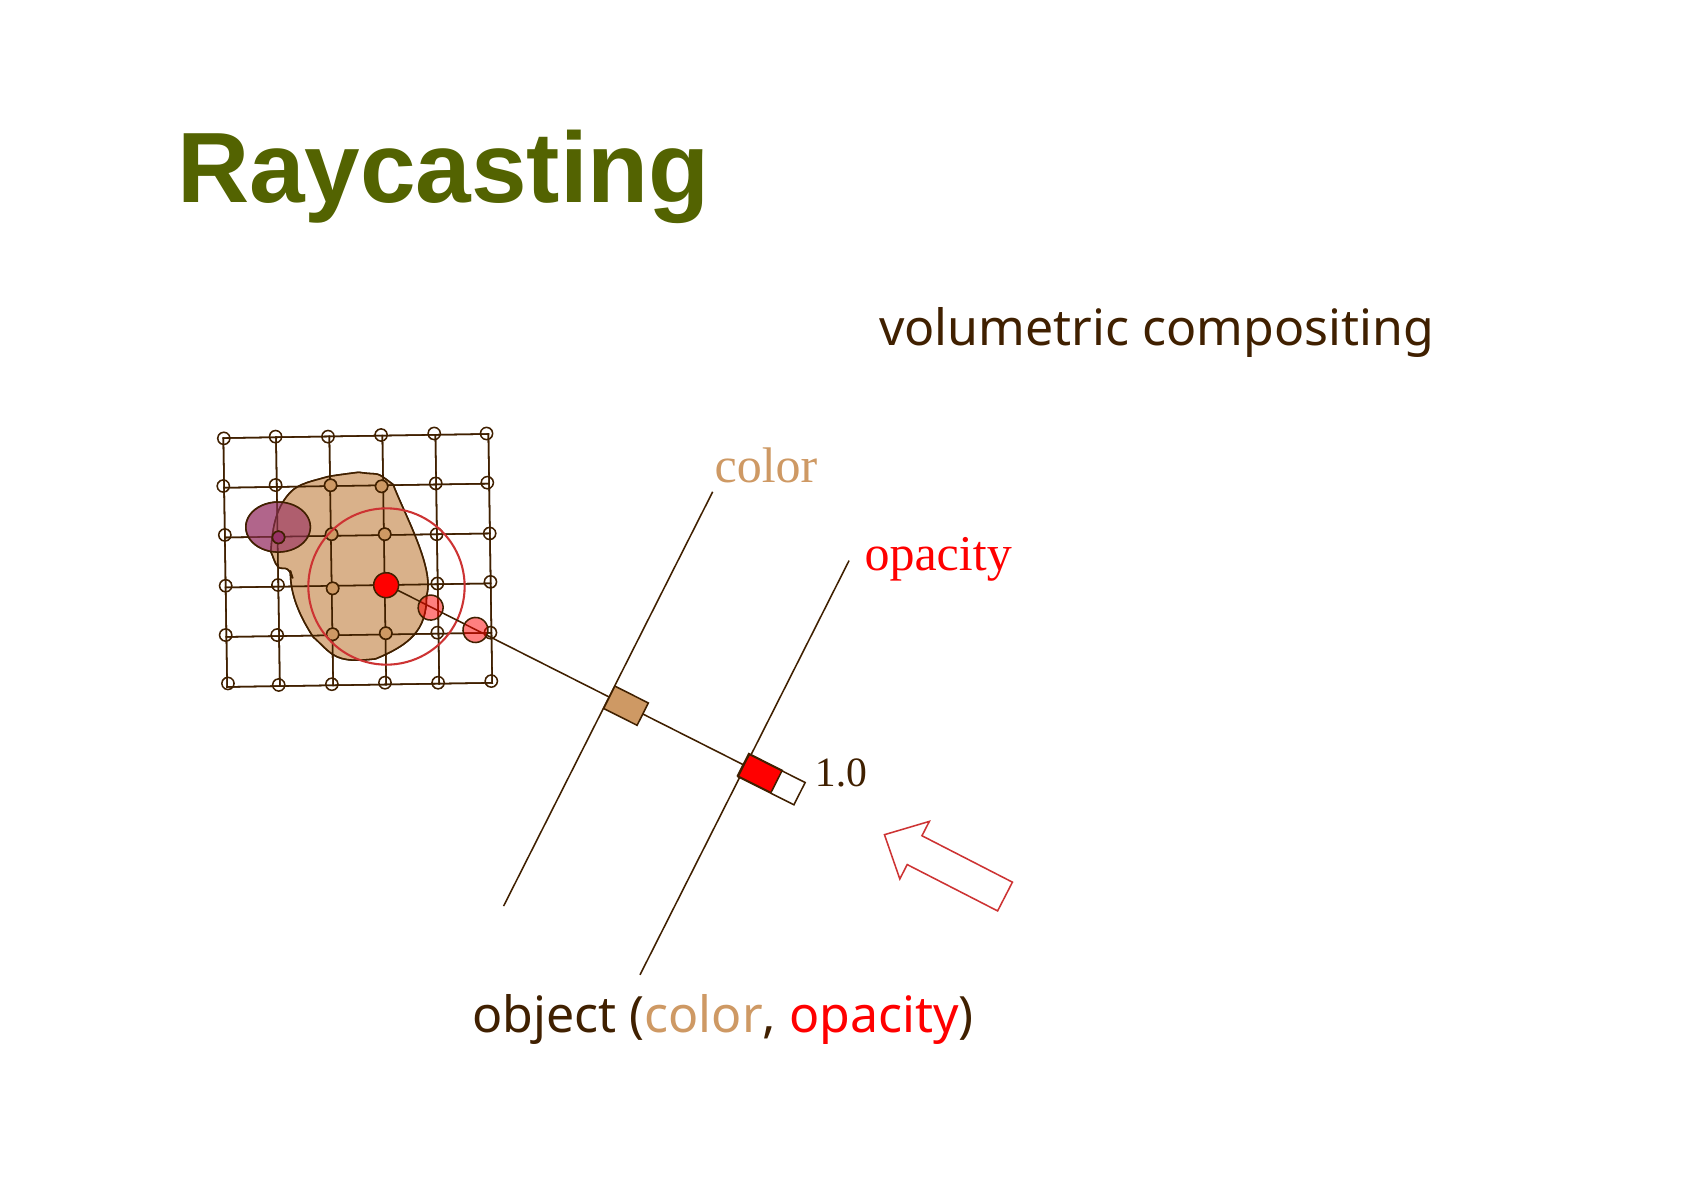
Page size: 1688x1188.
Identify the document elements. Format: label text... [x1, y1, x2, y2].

text_box volumetric compositing [864, 287, 1450, 363]
text_box [462, 617, 488, 643]
text_box [313, 637, 331, 654]
text_box [740, 757, 782, 792]
text_box [245, 472, 404, 585]
text_box color [699, 424, 1288, 501]
text_box opacity [849, 512, 1438, 588]
text_box 1.0 [799, 737, 988, 803]
text_box [310, 510, 444, 660]
text_box [603, 686, 649, 726]
title Raycasting [162, 74, 1438, 263]
text_box object (color, opacity) [457, 974, 989, 1051]
text_box [334, 647, 357, 661]
text_box [291, 588, 322, 634]
